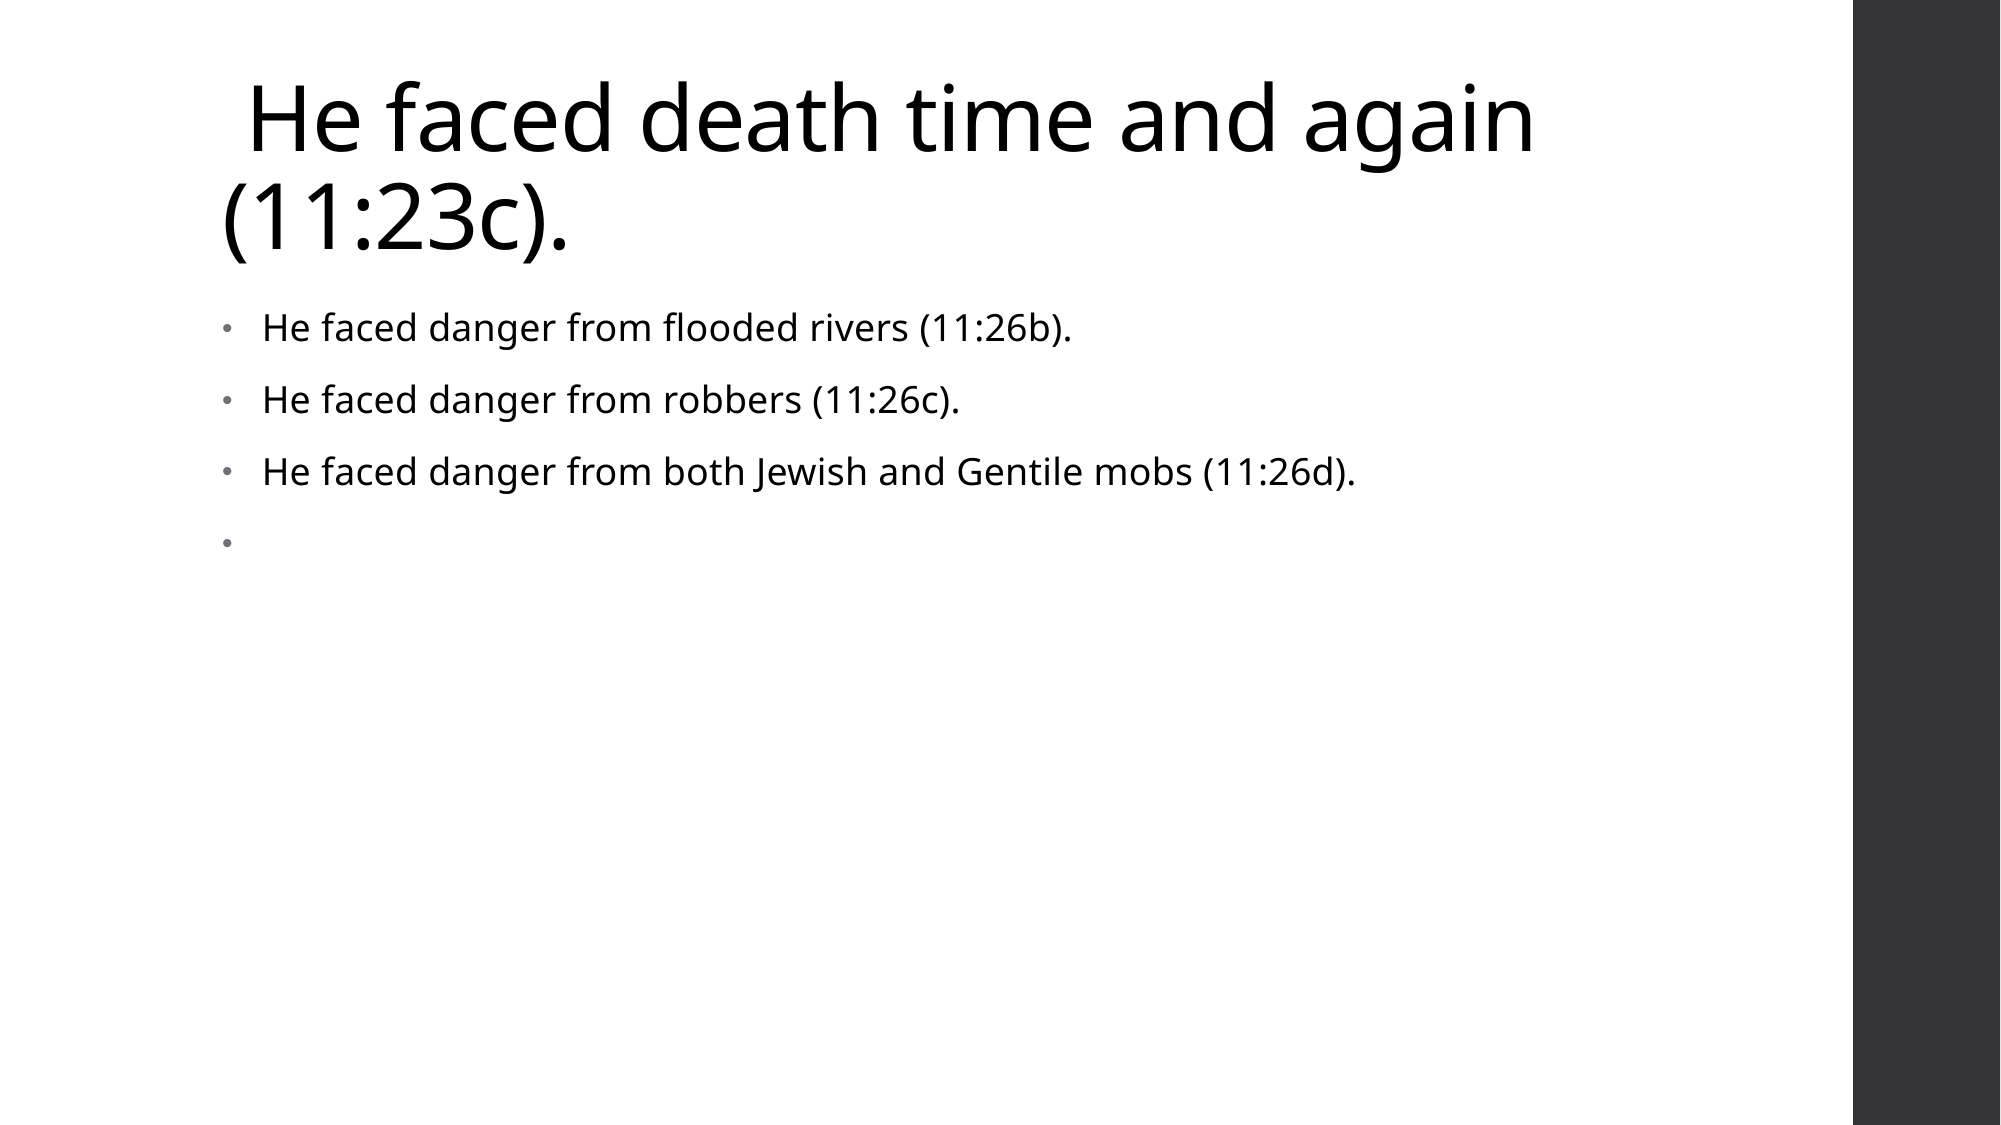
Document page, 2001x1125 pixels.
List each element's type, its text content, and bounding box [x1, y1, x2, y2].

title He faced death time and again (11:23c). [206, 60, 1797, 278]
list He faced danger from flooded rivers (11:26b). He faced danger from robbers (11:26c). He faced danger from both Jewish and Gentile mobs (11:26d). [206, 299, 1617, 1014]
